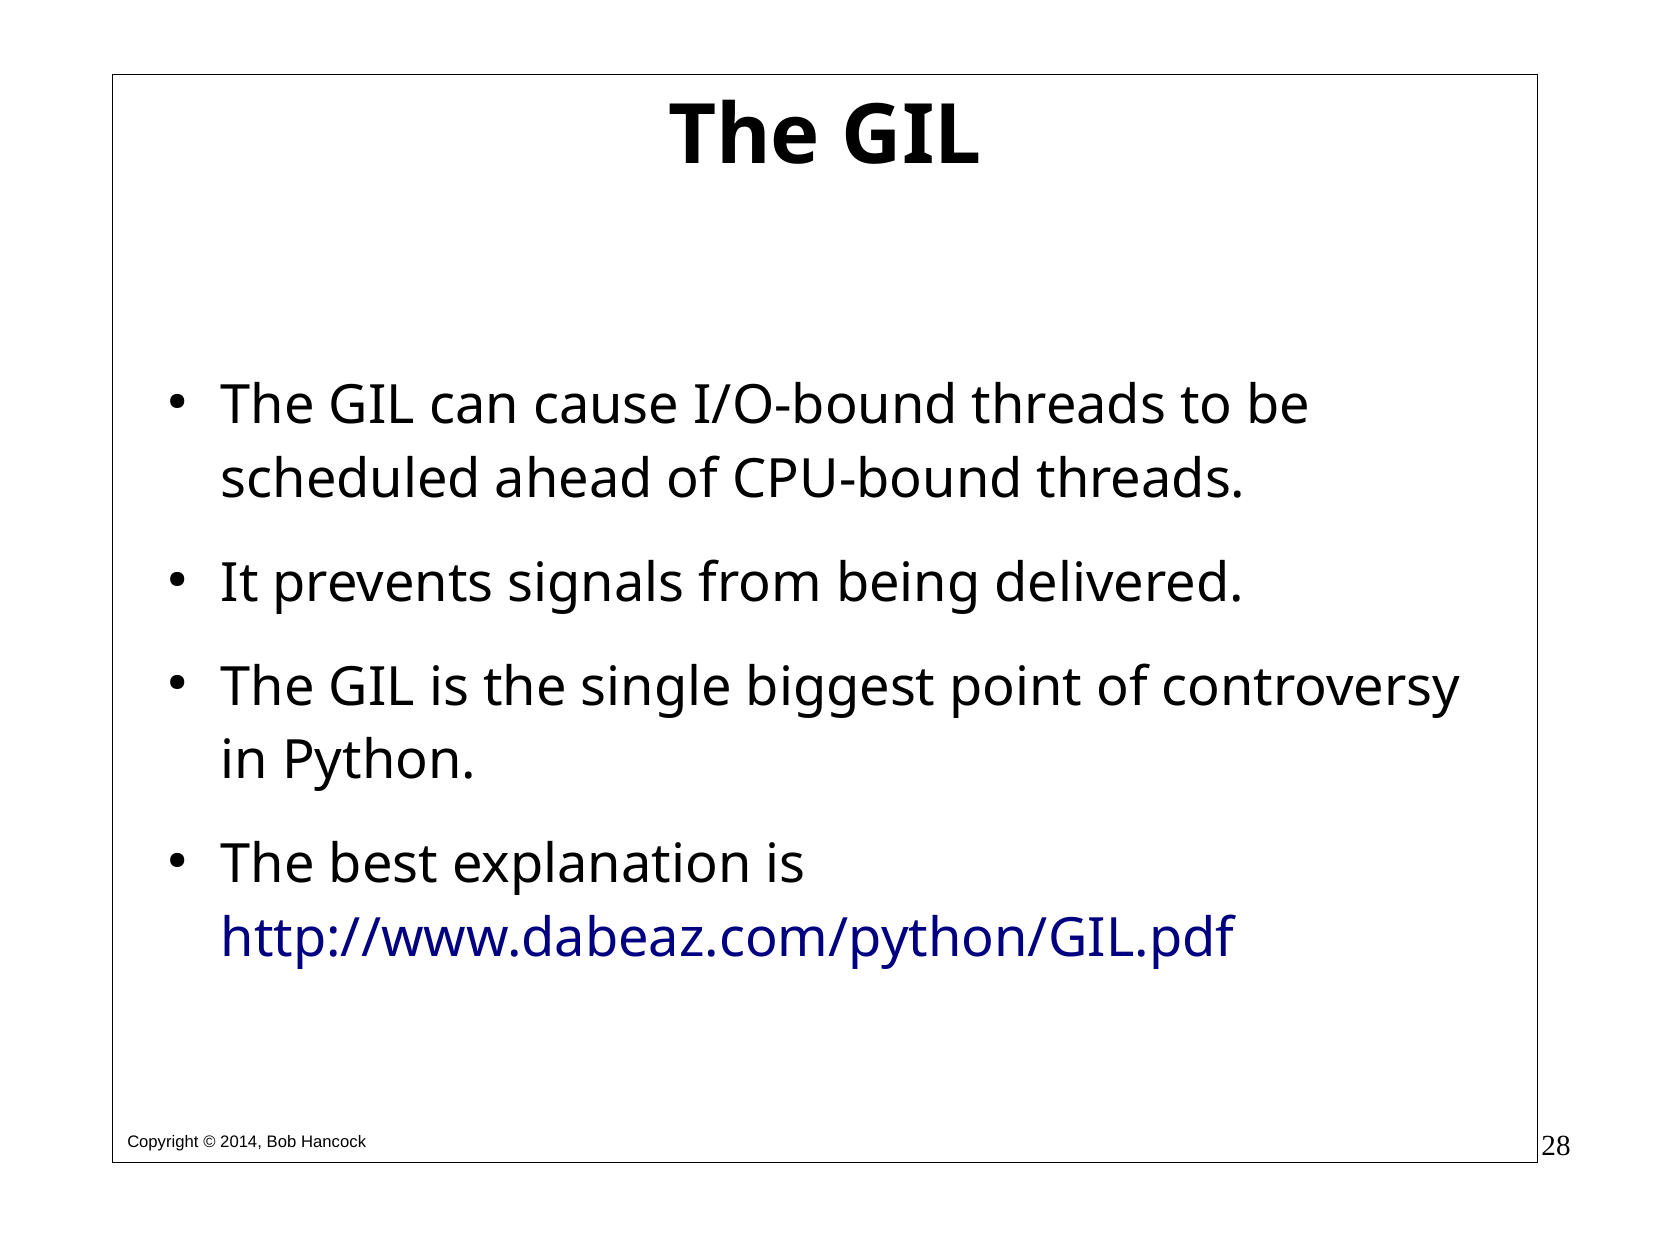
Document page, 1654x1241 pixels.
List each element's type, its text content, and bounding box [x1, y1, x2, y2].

title The GIL [112, 75, 1538, 188]
text_box Copyright © 2014, Bob Hancock [112, 1125, 382, 1159]
list The GIL can cause I/O-bound threads to be scheduled ahead of CPU-bound threads. It prevents signals from being delivered. The GIL is the single biggest point of controversy in Python. The best explanation is http://www.dabeaz.com/python/GIL.pdf [150, 262, 1501, 1126]
